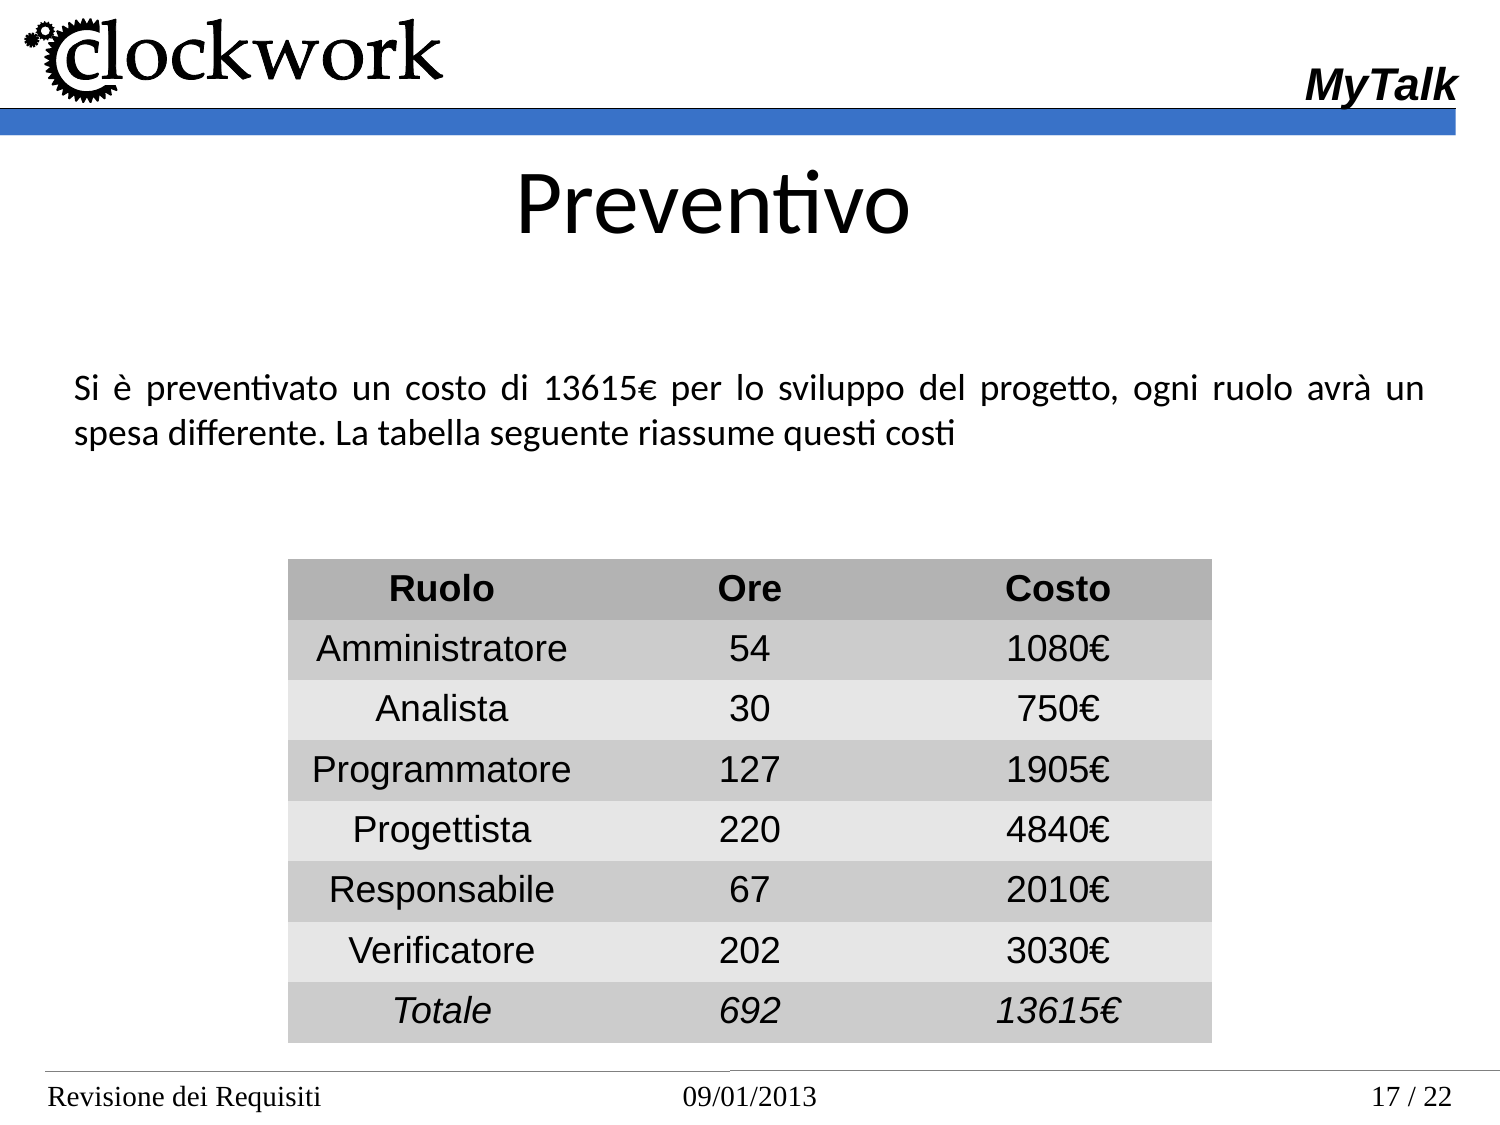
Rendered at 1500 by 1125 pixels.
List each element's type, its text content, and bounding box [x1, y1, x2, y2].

table_cell 4840€ [904, 801, 1212, 861]
table_cell 67 [596, 861, 904, 922]
table_cell Totale [288, 982, 596, 1043]
table_cell Responsabile [288, 861, 596, 922]
table_cell 2010€ [904, 861, 1212, 922]
table_cell 3030€ [904, 922, 1212, 982]
table_cell Analista [288, 680, 596, 740]
table_cell 692 [596, 982, 904, 1043]
table_cell 750€ [904, 680, 1212, 740]
table_cell 1080€ [904, 620, 1212, 680]
table_header Ore [596, 559, 904, 620]
table_cell Programmatore [288, 740, 596, 801]
table_header Ruolo [288, 559, 596, 620]
table_cell Verificatore [288, 922, 596, 982]
table_cell 127 [596, 740, 904, 801]
table_cell 202 [596, 922, 904, 982]
table_cell 13615€ [904, 982, 1212, 1043]
table_cell 220 [596, 801, 904, 861]
table_cell Progettista [288, 801, 596, 861]
table_cell Amministratore [288, 620, 596, 680]
title Preventivo [76, 141, 1352, 279]
text_box Si è preventivato un costo di 13615€ per lo sviluppo del progetto, ogni ruolo avrà un spesa differente. La tabella seguente riassume questi costi [58, 355, 1442, 461]
table_cell 1905€ [904, 740, 1212, 801]
table_cell 30 [596, 680, 904, 740]
table_cell 54 [596, 620, 904, 680]
table_header Costo [904, 559, 1212, 620]
